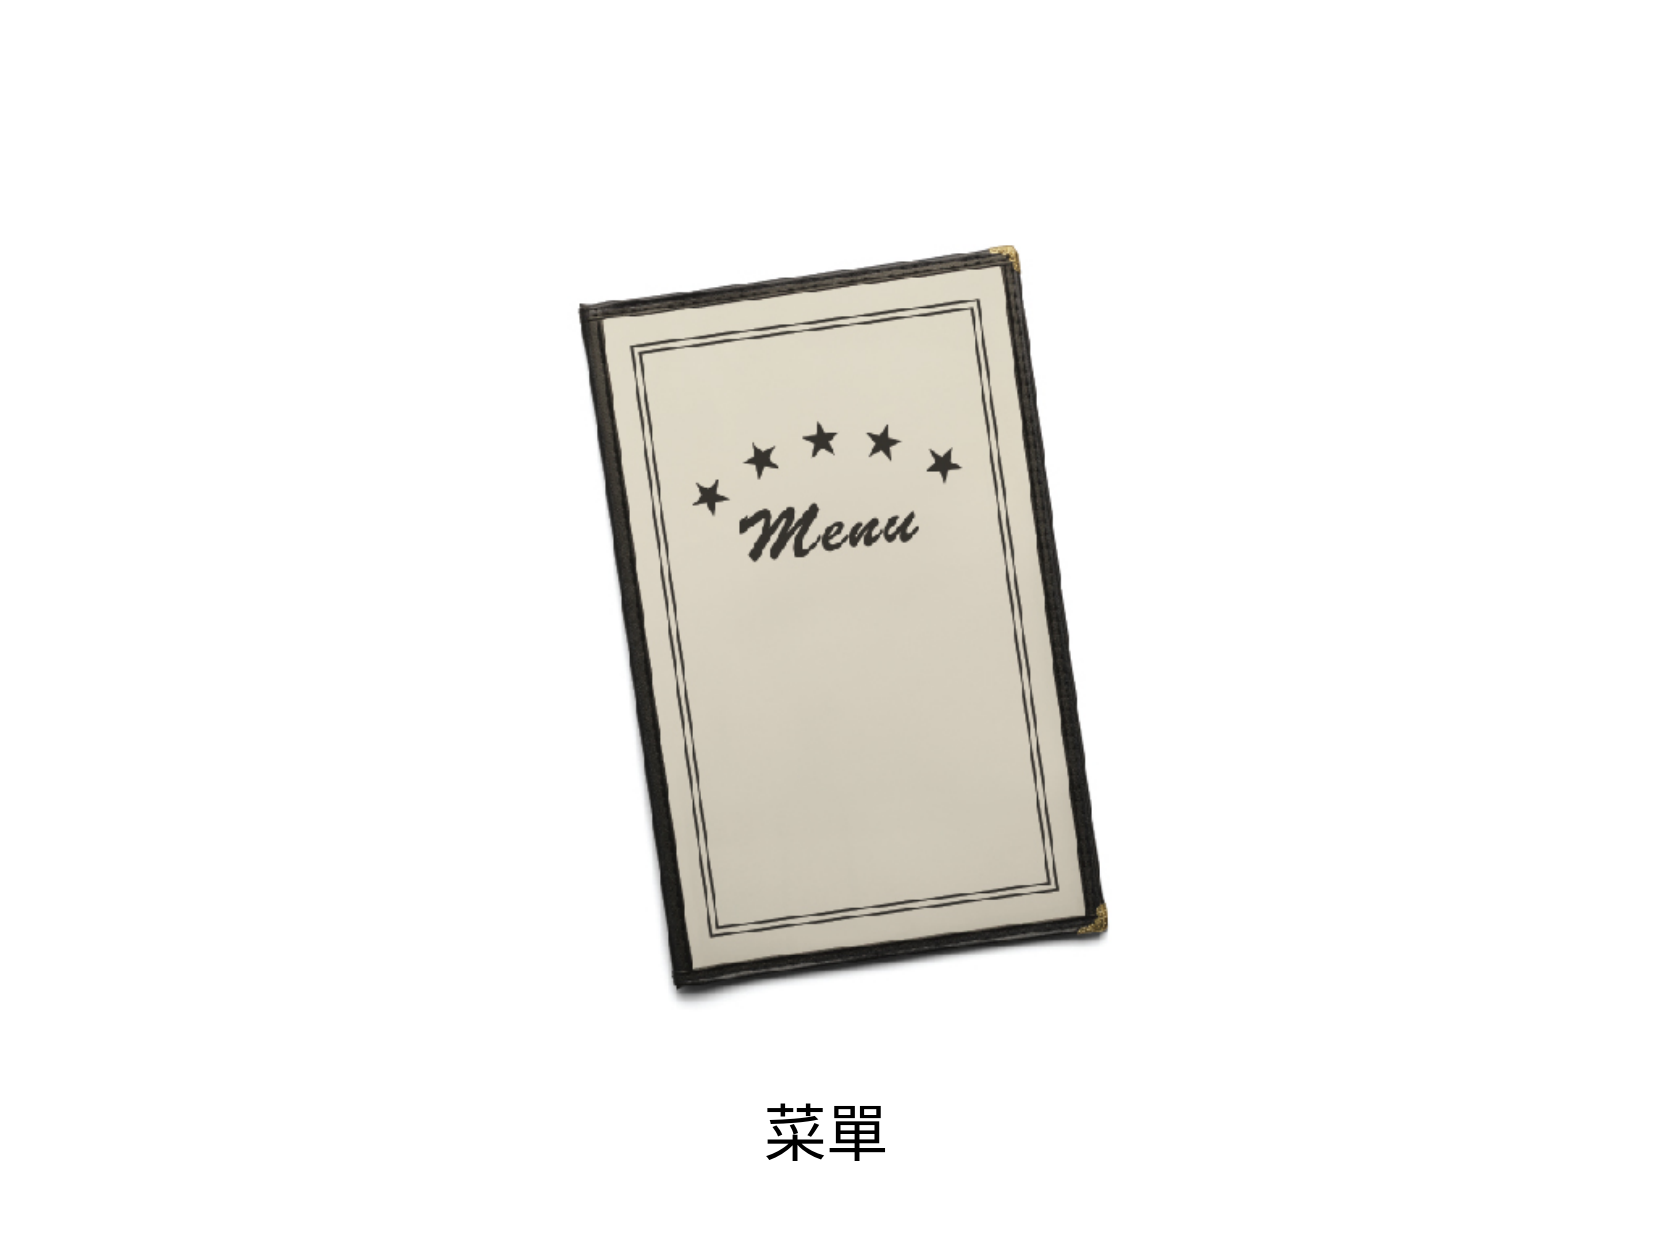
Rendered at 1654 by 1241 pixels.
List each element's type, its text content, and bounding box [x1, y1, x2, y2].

title 菜單 [82, 1025, 1571, 1233]
picture [0, 0, 1654, 1241]
